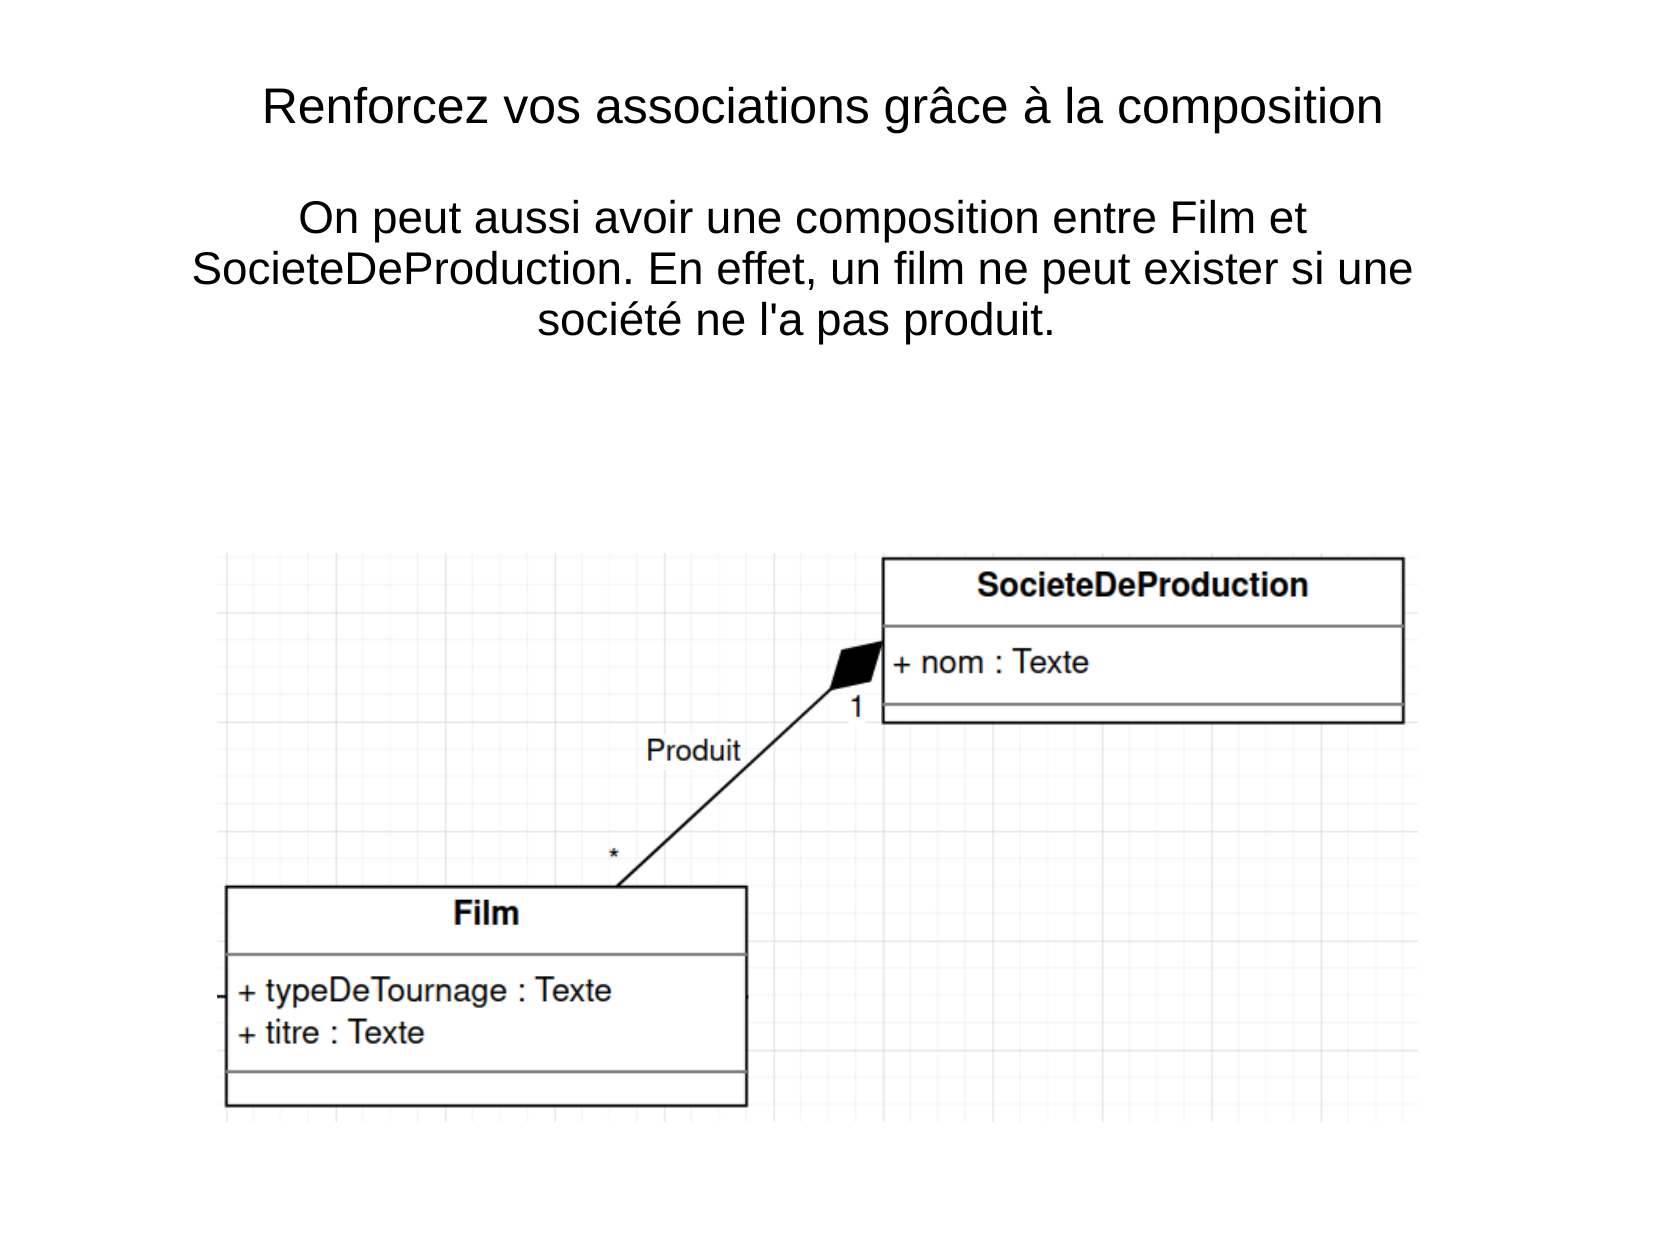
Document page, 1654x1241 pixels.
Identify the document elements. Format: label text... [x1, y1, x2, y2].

text_box Renforcez vos associations grâce à la composition [86, 70, 1560, 166]
picture [217, 553, 1418, 1123]
text_box On peut aussi avoir une composition entre Film et SocieteDeProduction. En effet, un film ne peut exister si une société ne l'a pas produit. [141, 184, 1465, 353]
